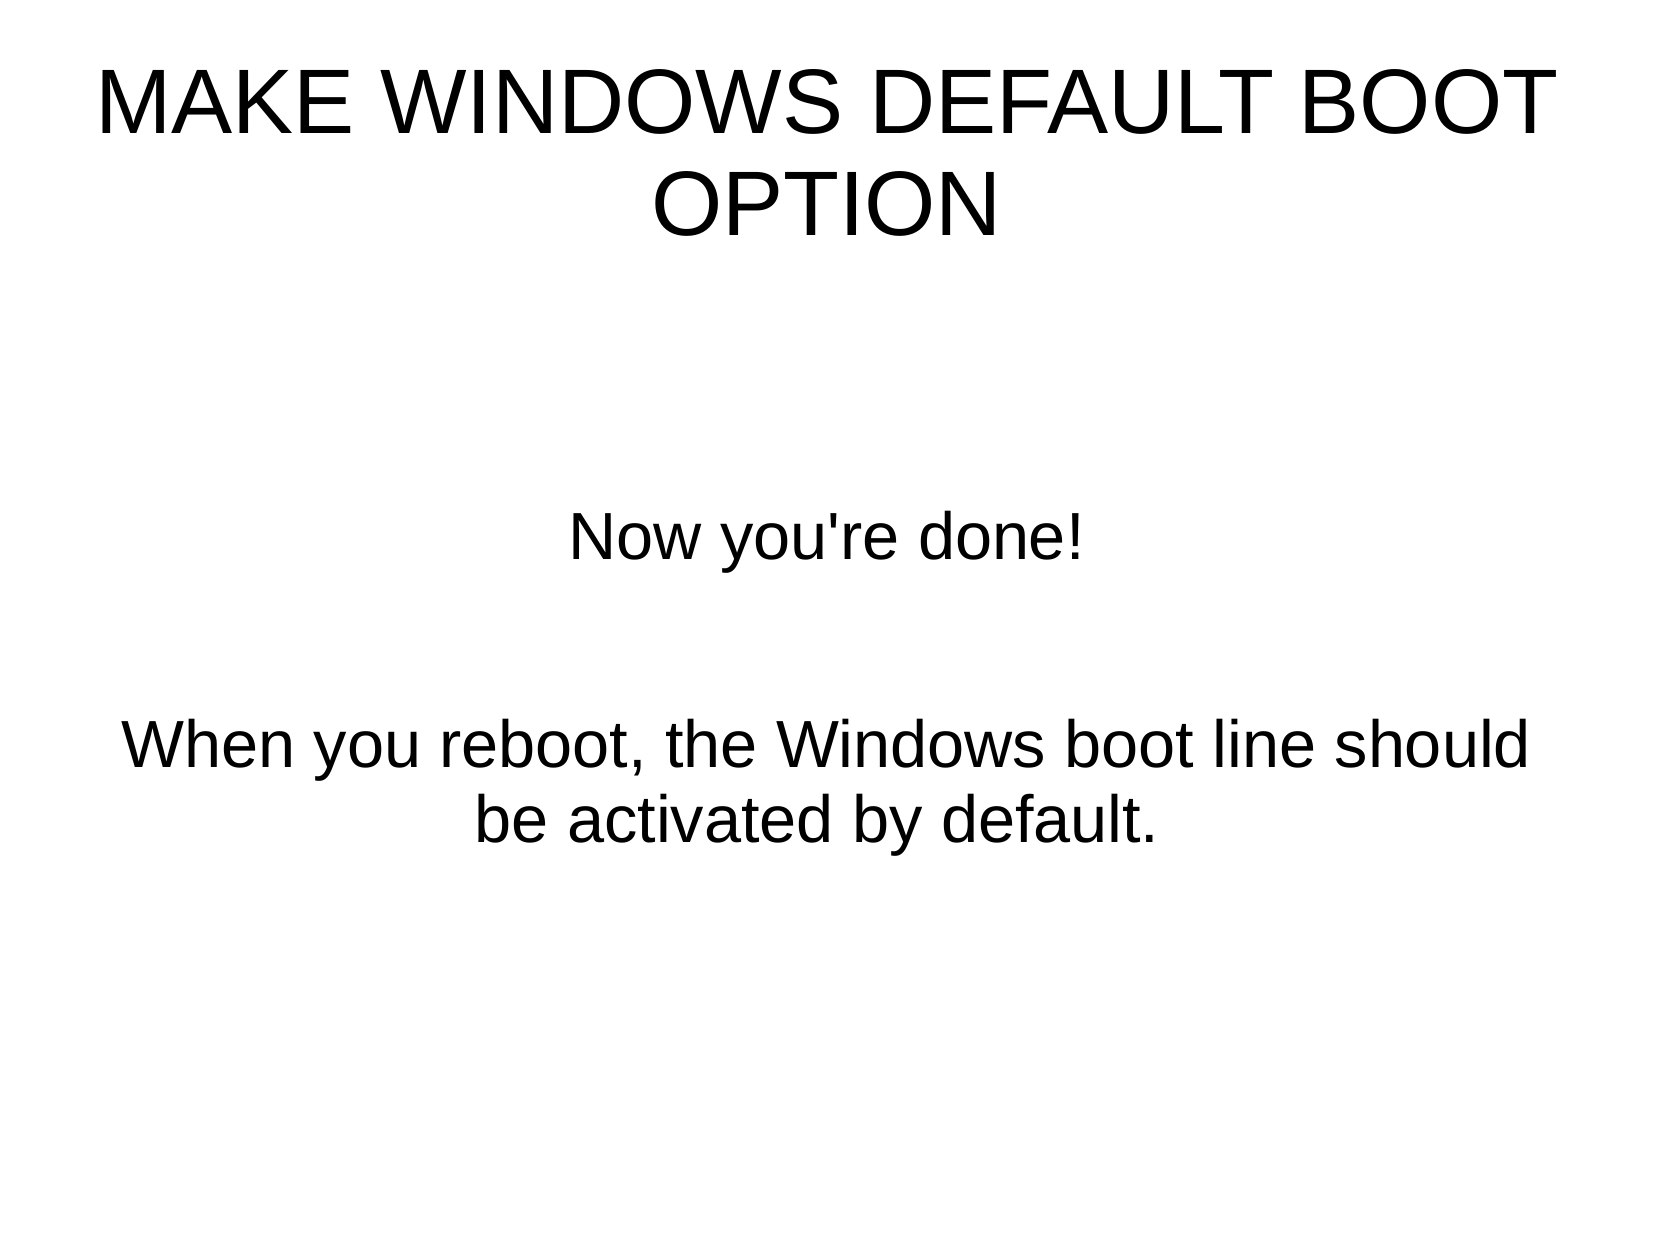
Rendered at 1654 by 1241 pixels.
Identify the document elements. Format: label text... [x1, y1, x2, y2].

list Now you're done! When you reboot, the Windows boot line should be activated by default. [82, 290, 1571, 1010]
title MAKE WINDOWS DEFAULT BOOT OPTION [82, 49, 1571, 257]
